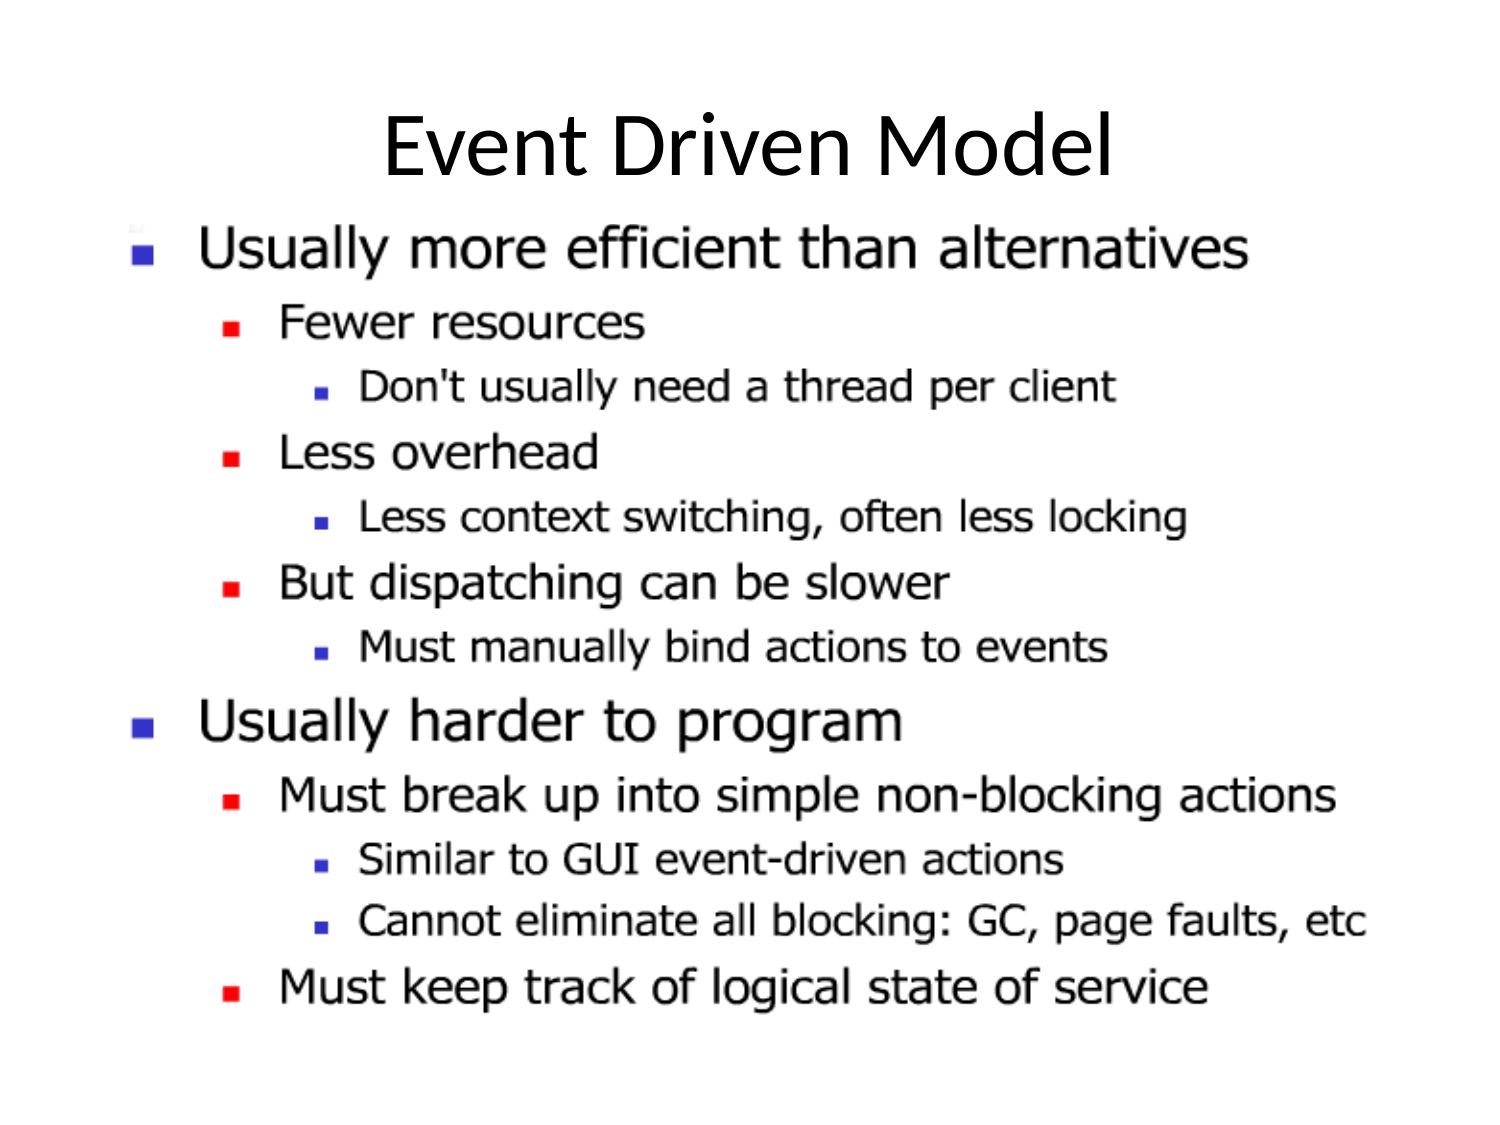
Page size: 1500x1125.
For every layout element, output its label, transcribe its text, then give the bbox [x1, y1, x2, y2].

text_box Event Driven Model [75, 45, 1425, 233]
picture [129, 224, 1382, 1040]
